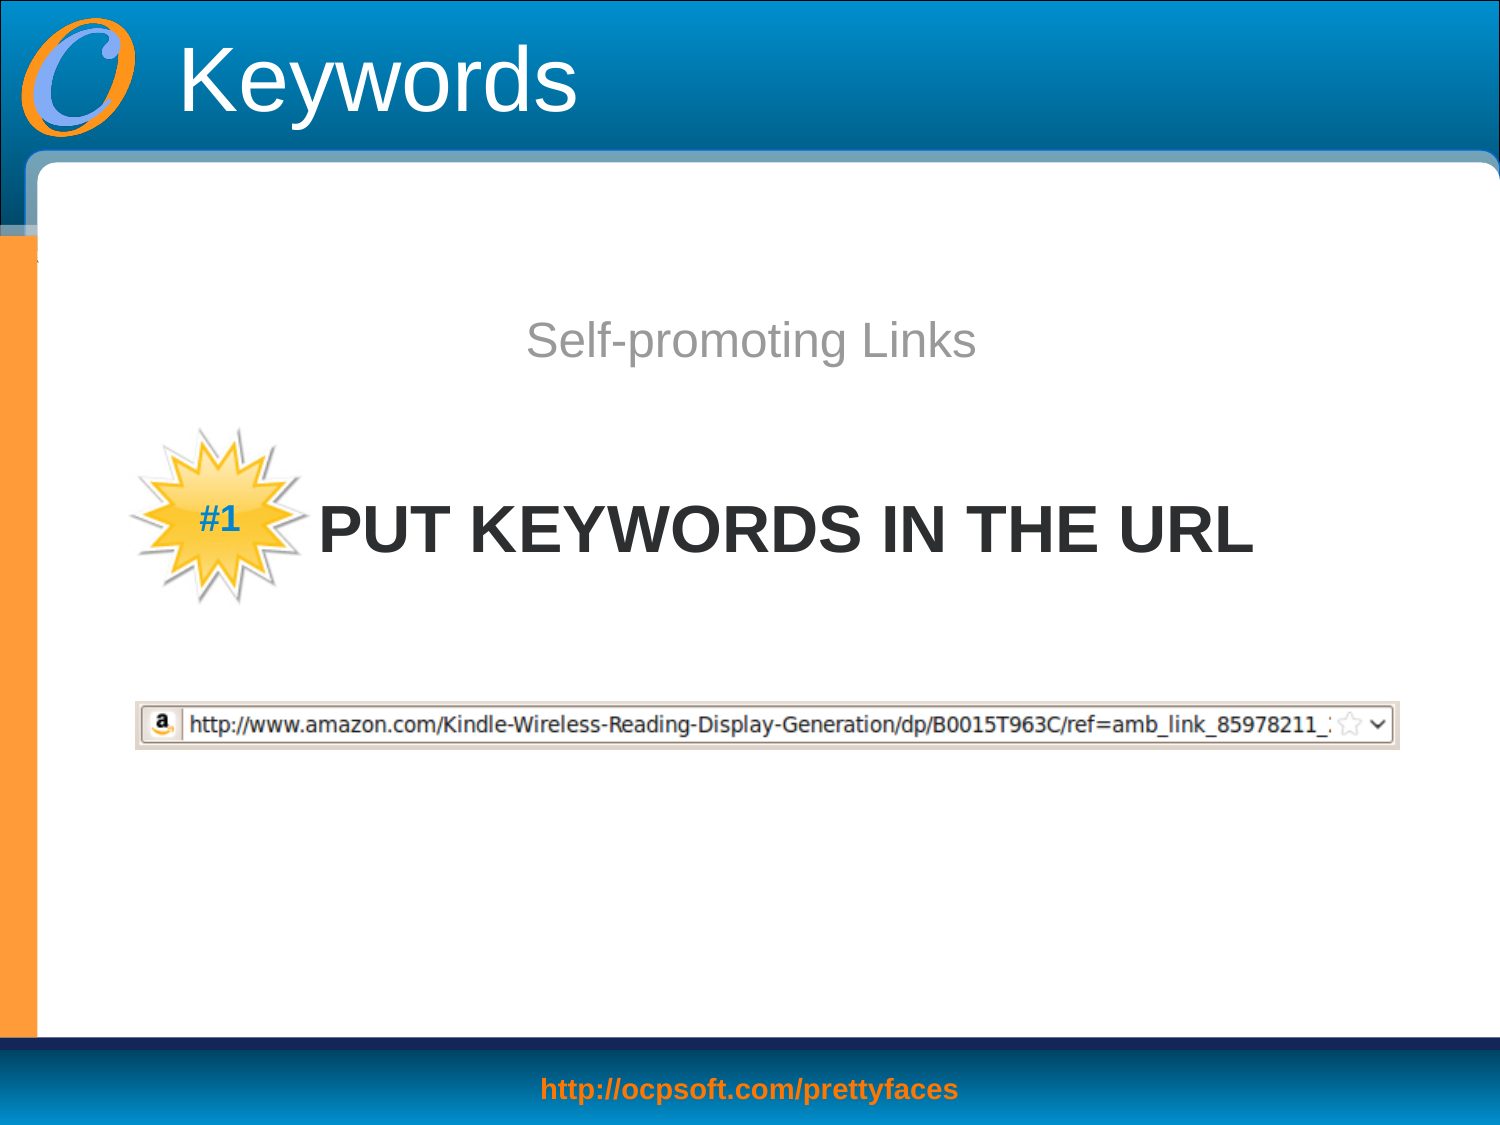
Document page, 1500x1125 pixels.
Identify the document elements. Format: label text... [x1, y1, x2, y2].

picture [126, 426, 314, 606]
list PUT KEYWORDS IN THE URL [75, 187, 1425, 931]
title Keywords [162, 11, 1463, 138]
picture [22, 19, 135, 136]
text_box Self-promoting Links [452, 299, 1051, 375]
picture [135, 701, 1400, 751]
